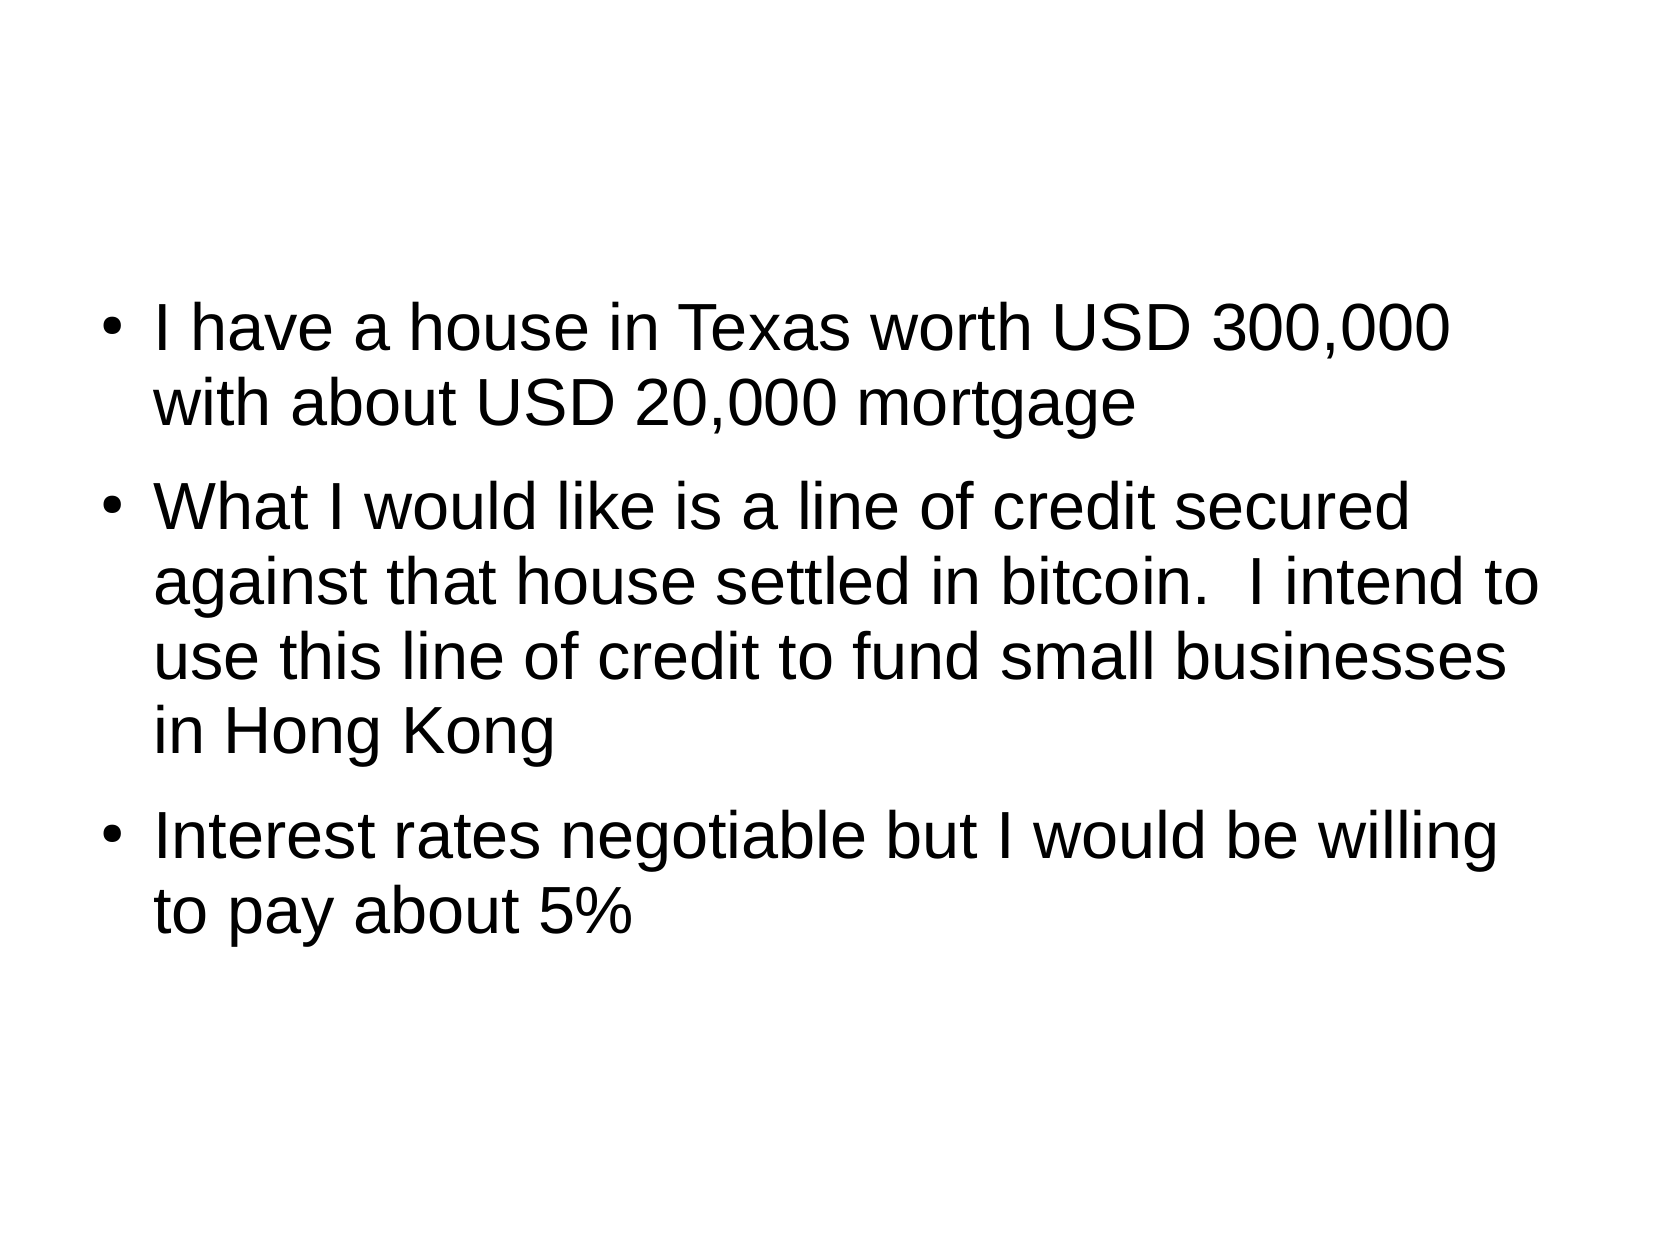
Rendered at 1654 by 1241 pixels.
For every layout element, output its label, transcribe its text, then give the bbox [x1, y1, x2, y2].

list I have a house in Texas worth USD 300,000 with about USD 20,000 mortgage What I would like is a line of credit secured against that house settled in bitcoin. I intend to use this line of credit to fund small businesses in Hong Kong Interest rates negotiable but I would be willing to pay about 5% [82, 290, 1571, 1010]
